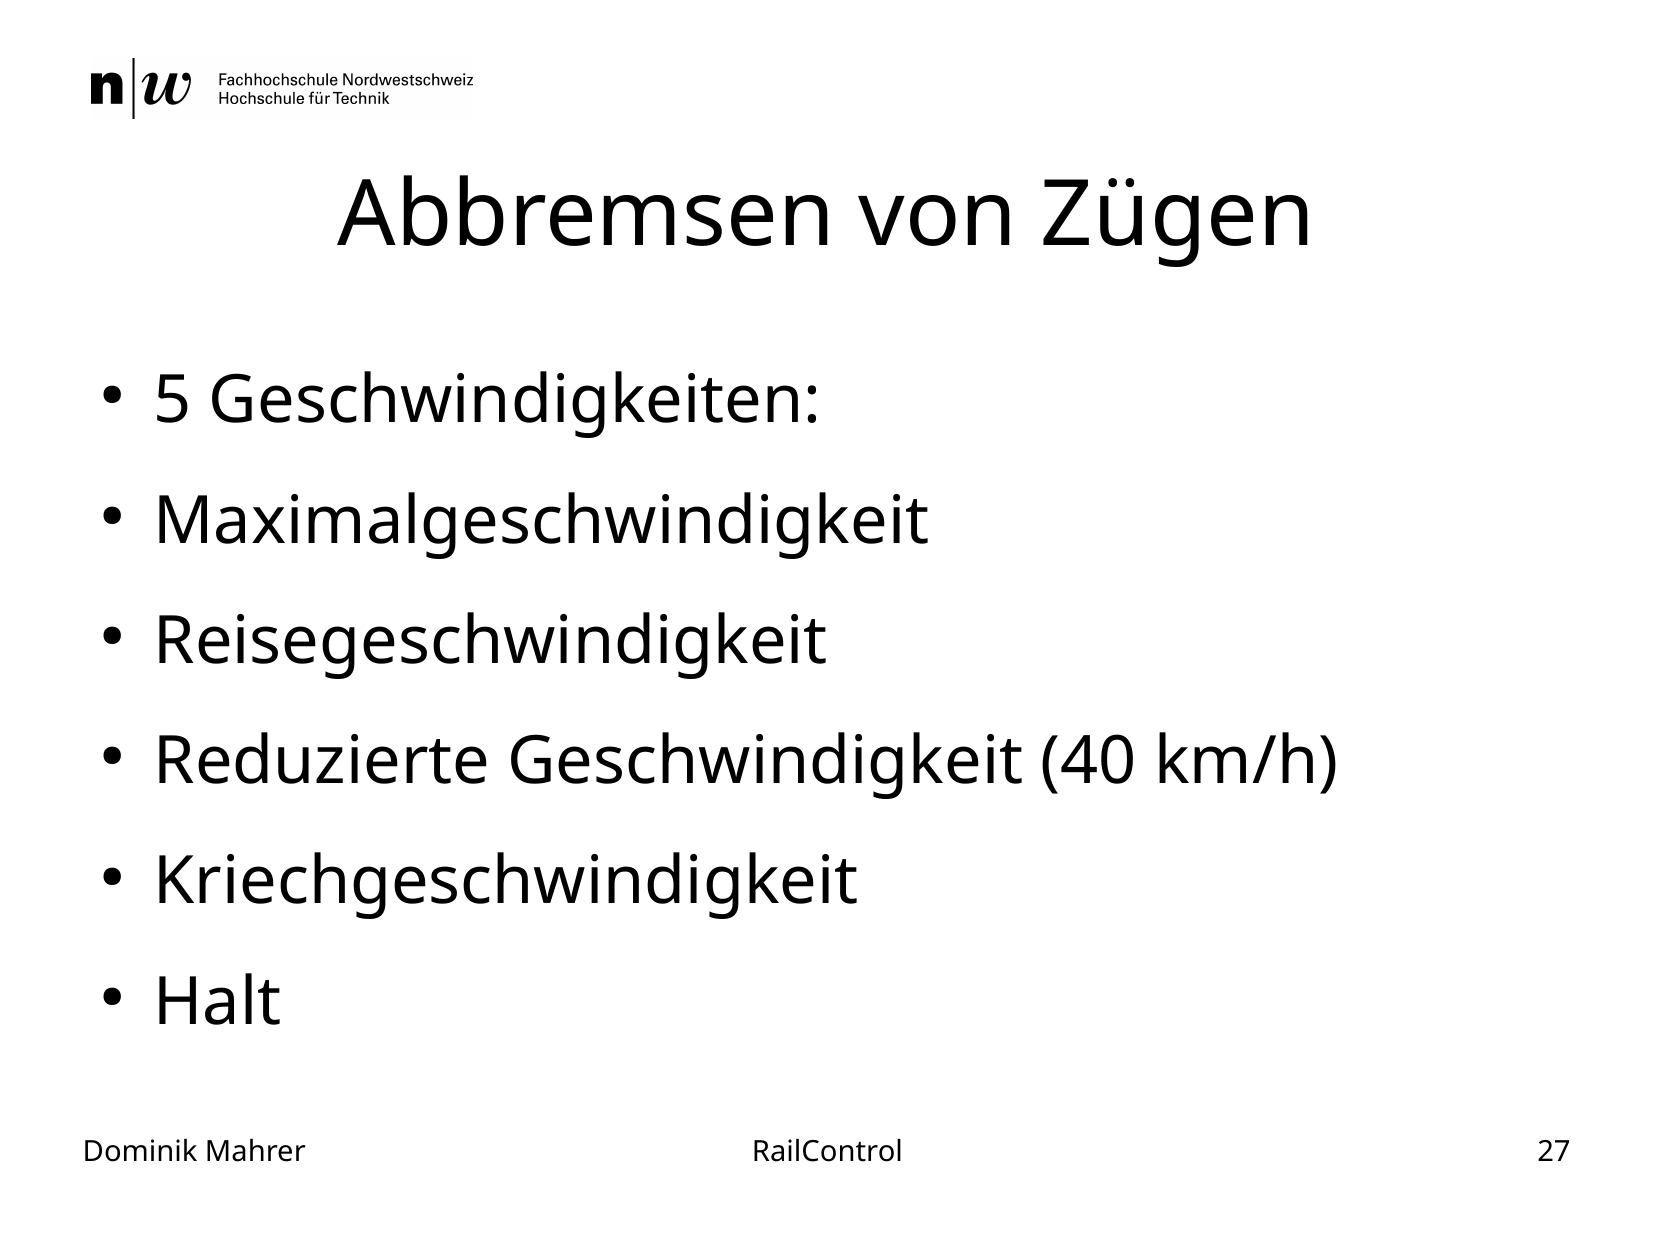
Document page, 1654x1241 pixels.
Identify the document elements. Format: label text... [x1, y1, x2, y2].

list 5 Geschwindigkeiten: Maximalgeschwindigkeit Reisegeschwindigkeit Reduzierte Geschwindigkeit (40 km/h) Kriechgeschwindigkeit Halt [82, 351, 1571, 1063]
title Abbremsen von Zügen [82, 153, 1571, 267]
picture [91, 58, 473, 119]
